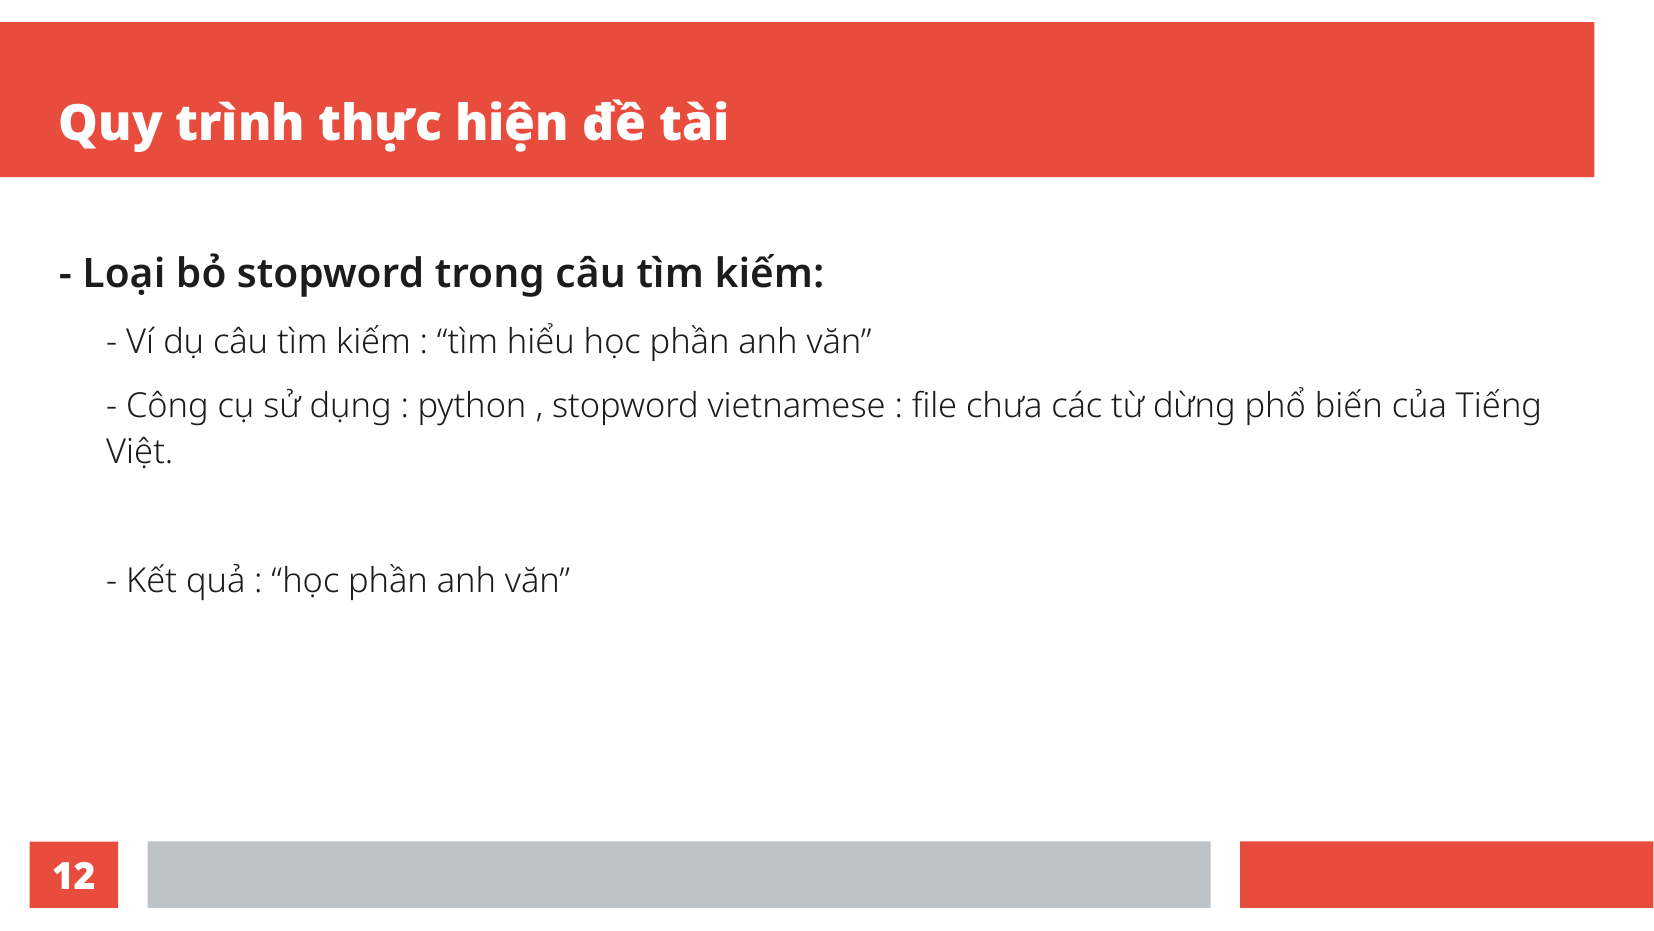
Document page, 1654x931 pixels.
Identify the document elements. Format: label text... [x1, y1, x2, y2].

list - Loại bỏ stopword trong câu tìm kiếm: - Ví dụ câu tìm kiếm : “tìm hiểu học phần anh văn” - Công cụ sử dụng : python , stopword vietnamese : file chưa các từ dừng phổ biến của Tiếng Việt. - Kết quả : “học phần anh văn” [59, 243, 1565, 820]
title Quy trình thực hiện đề tài [59, 44, 1595, 156]
